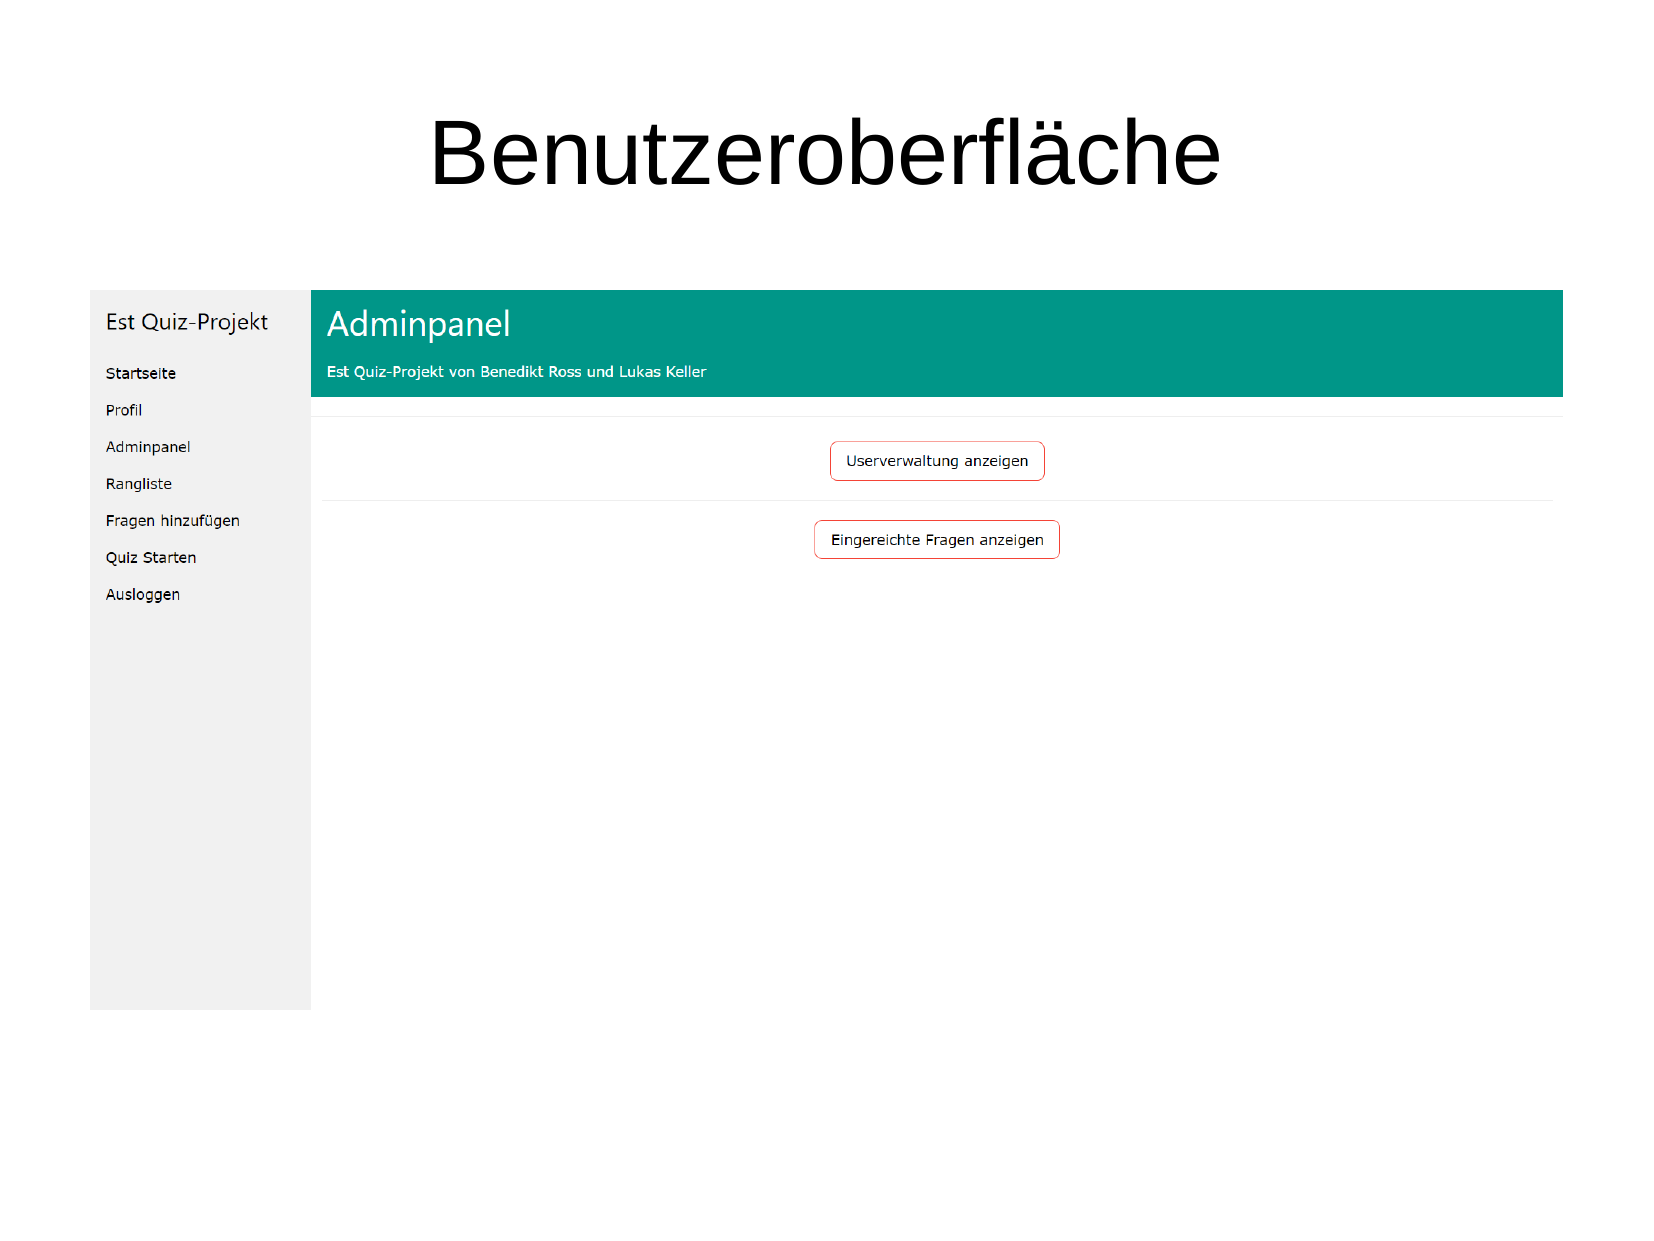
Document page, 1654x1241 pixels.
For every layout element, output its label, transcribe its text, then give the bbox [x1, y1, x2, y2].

picture [90, 290, 1563, 1010]
title Benutzeroberfläche [82, 49, 1571, 257]
